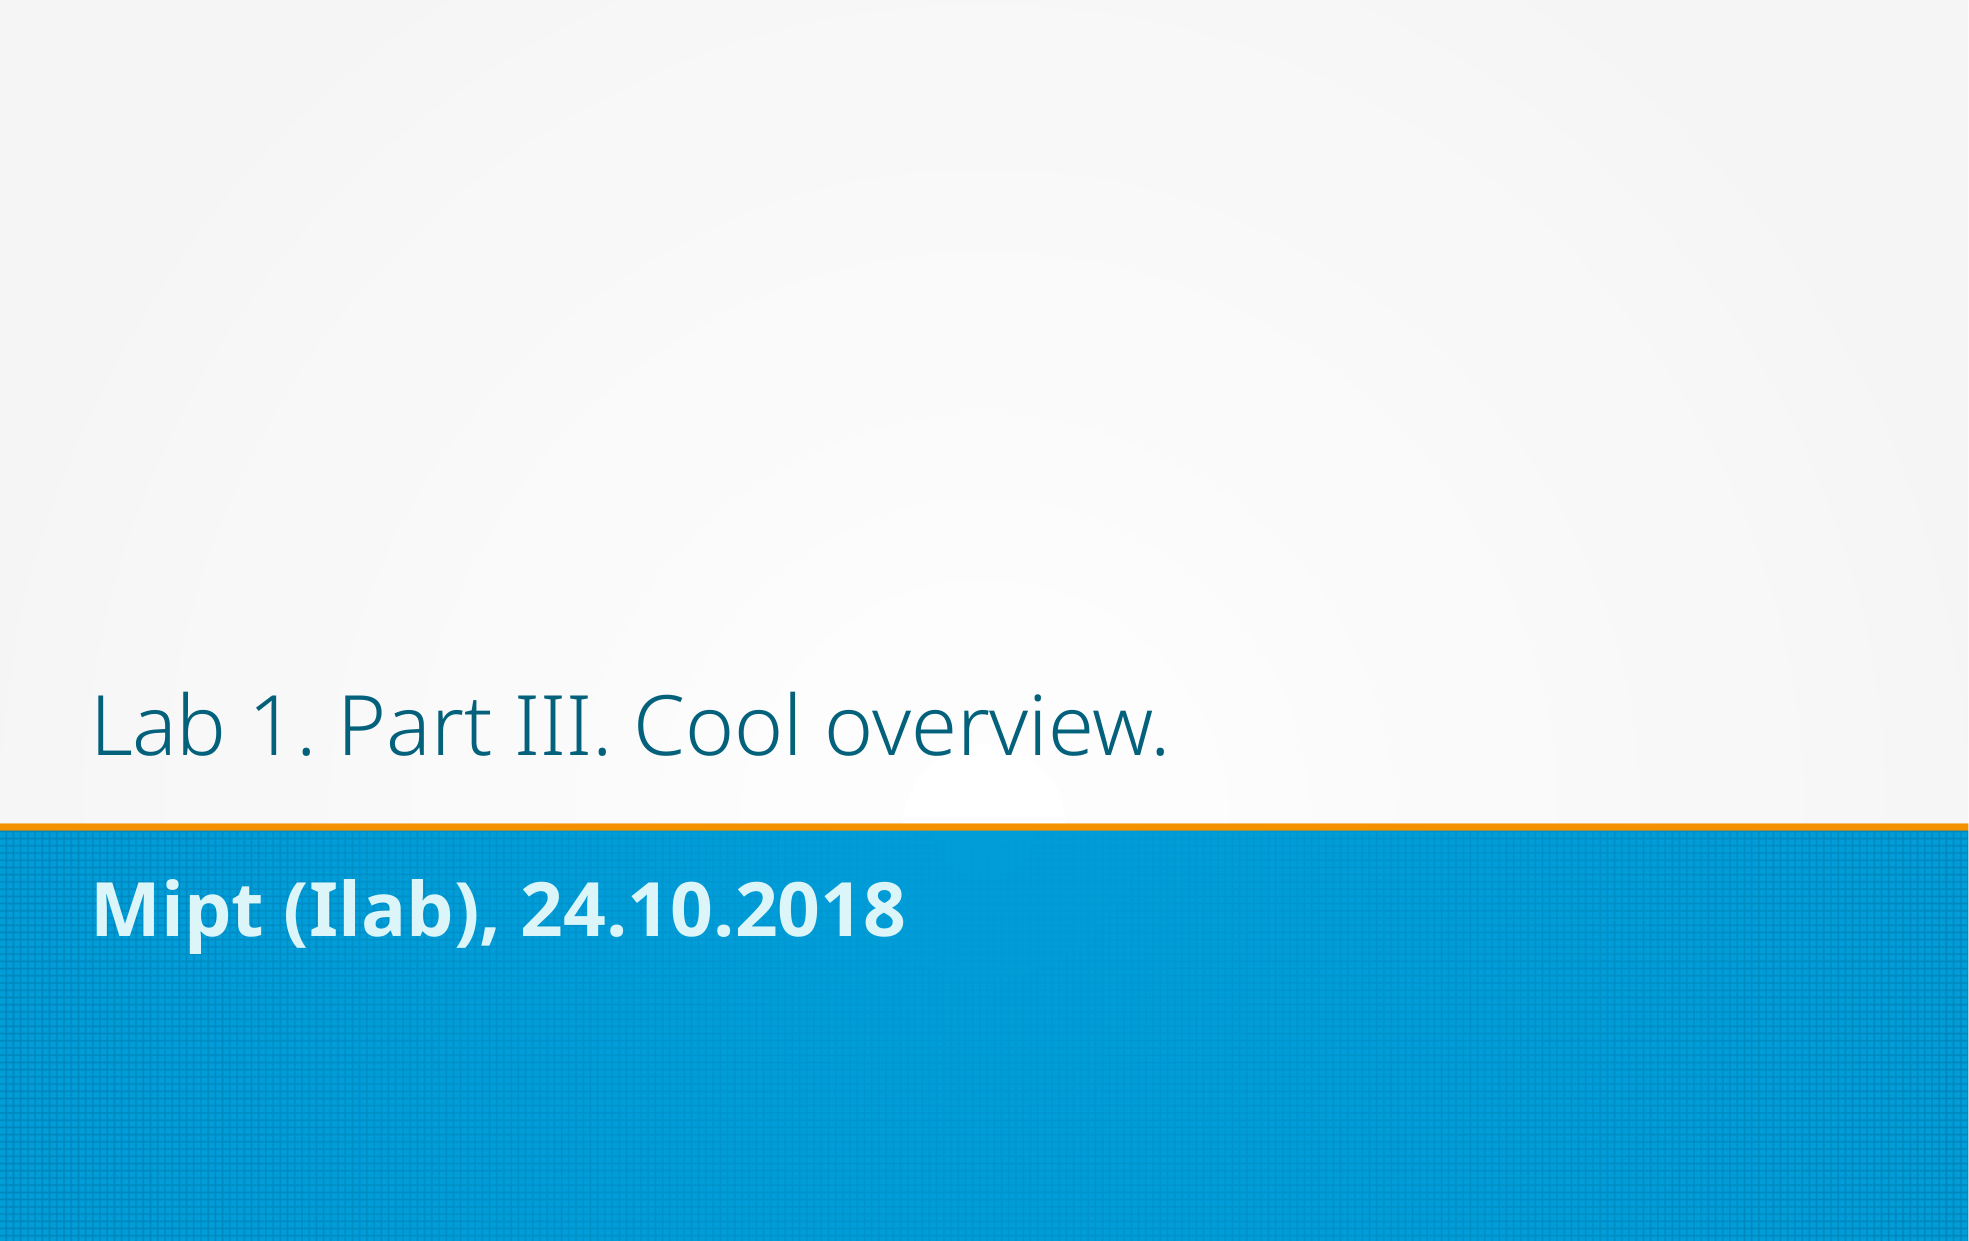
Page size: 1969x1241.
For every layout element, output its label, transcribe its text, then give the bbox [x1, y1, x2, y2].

picture [0, 0, 1969, 830]
subtitle Mipt (Ilab), 24.10.2018 [90, 855, 1861, 1111]
title Lab 1. Part III. Cool overview. [90, 49, 1862, 781]
